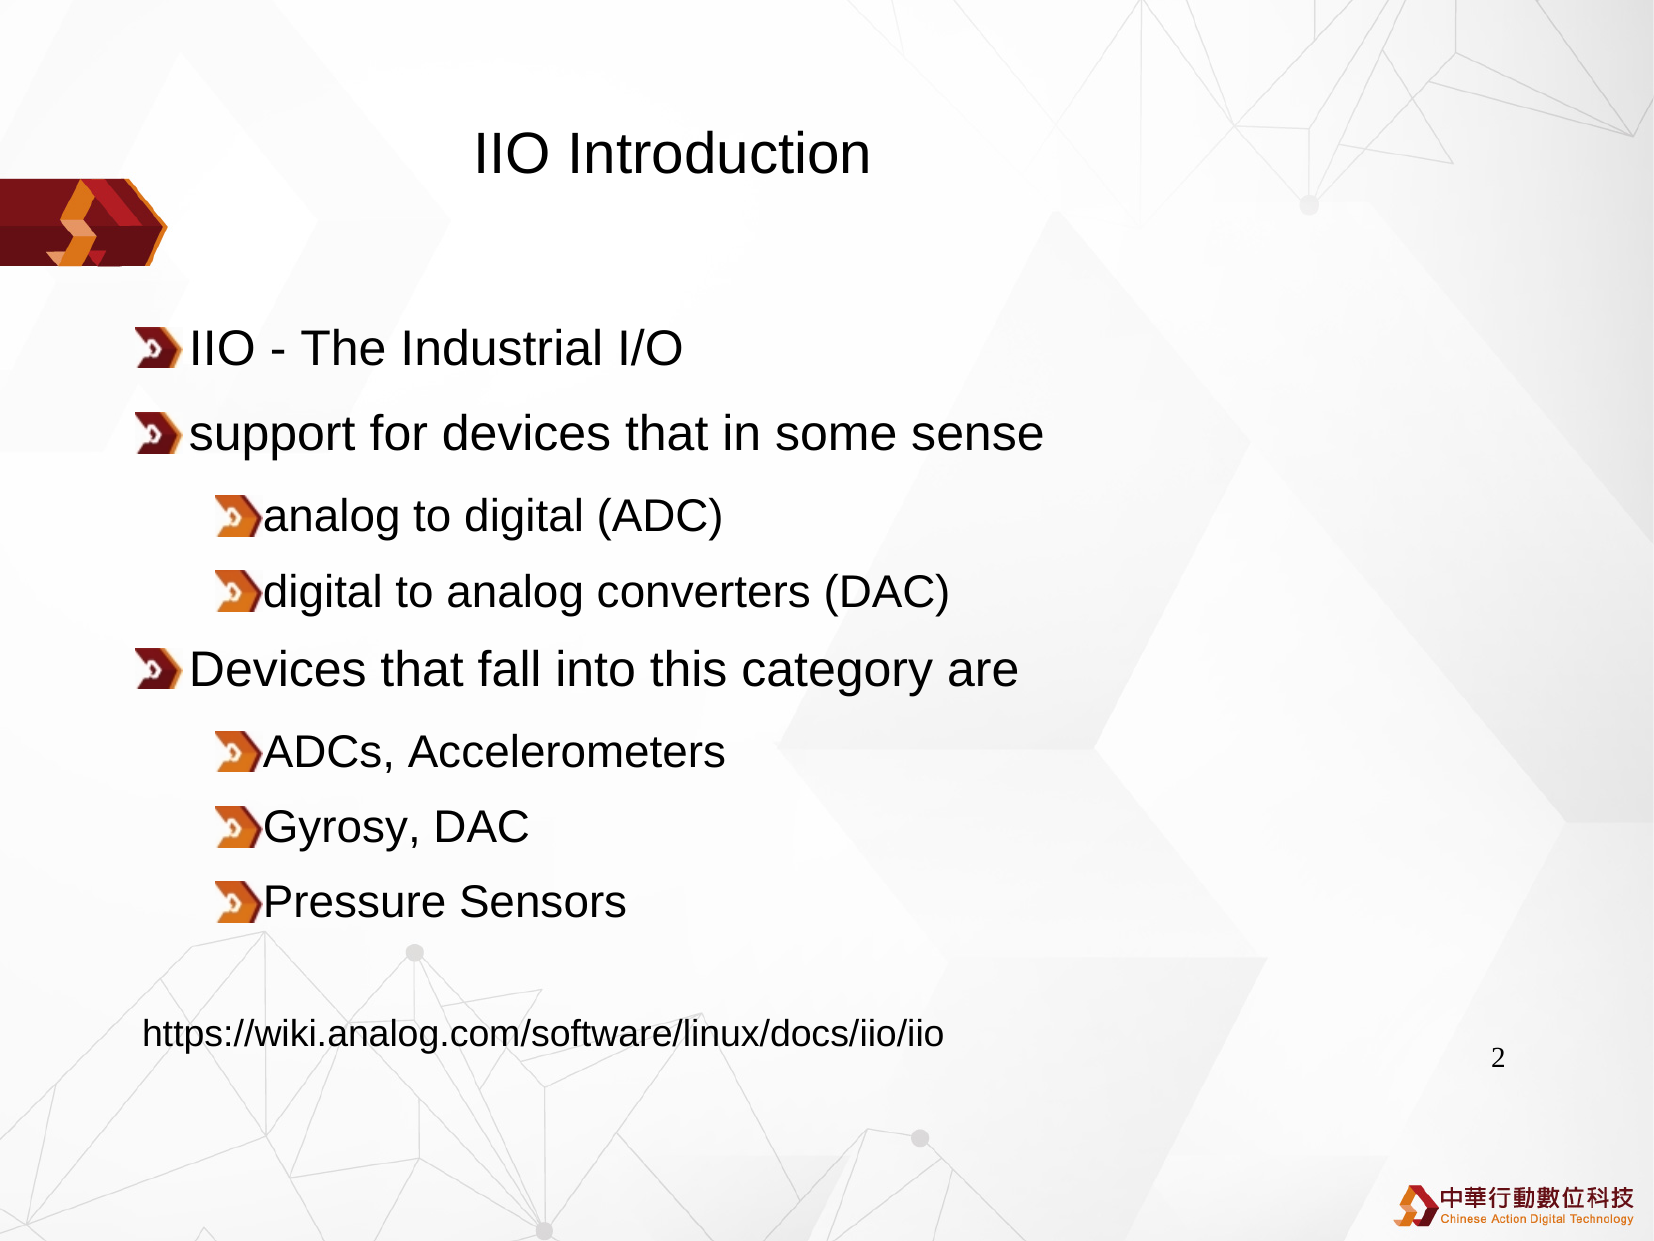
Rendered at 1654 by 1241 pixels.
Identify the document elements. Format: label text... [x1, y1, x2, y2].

picture [0, 0, 1654, 1241]
title IIO Introduction [82, 94, 1264, 213]
list IIO - The Industrial I/O support for devices that in some sense analog to digital (ADC) digital to analog converters (DAC) Devices that fall into this category are ADCs, Accelerometers Gyrosy, DAC Pressure Sensors [118, 319, 1571, 961]
text_box https://wiki.analog.com/software/linux/docs/iio/iio [127, 1005, 961, 1062]
